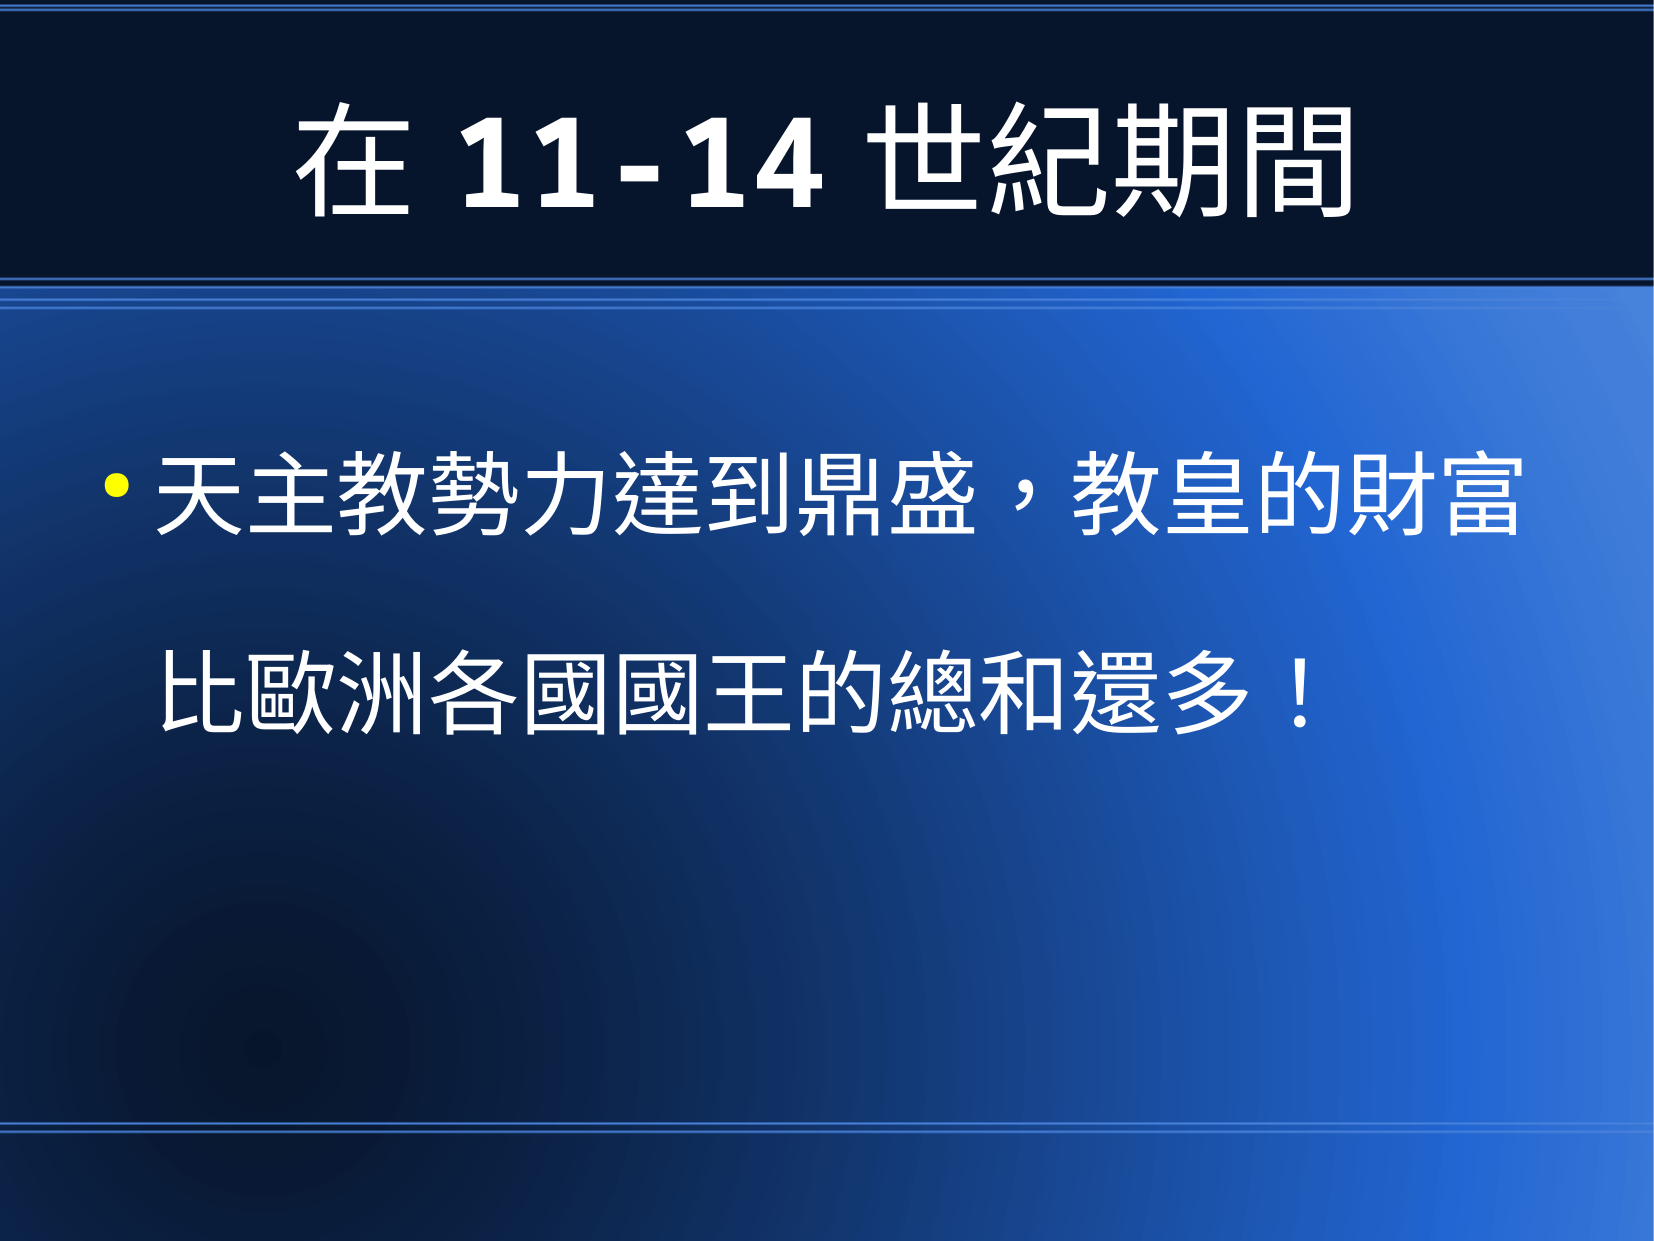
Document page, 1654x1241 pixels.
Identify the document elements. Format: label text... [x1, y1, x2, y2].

list 天主教勢力達到鼎盛，教皇的財富比歐洲各國國王的總和還多！ [82, 355, 1571, 1241]
title 在11-14世紀期間 [82, 49, 1571, 257]
picture [0, 0, 1654, 1241]
